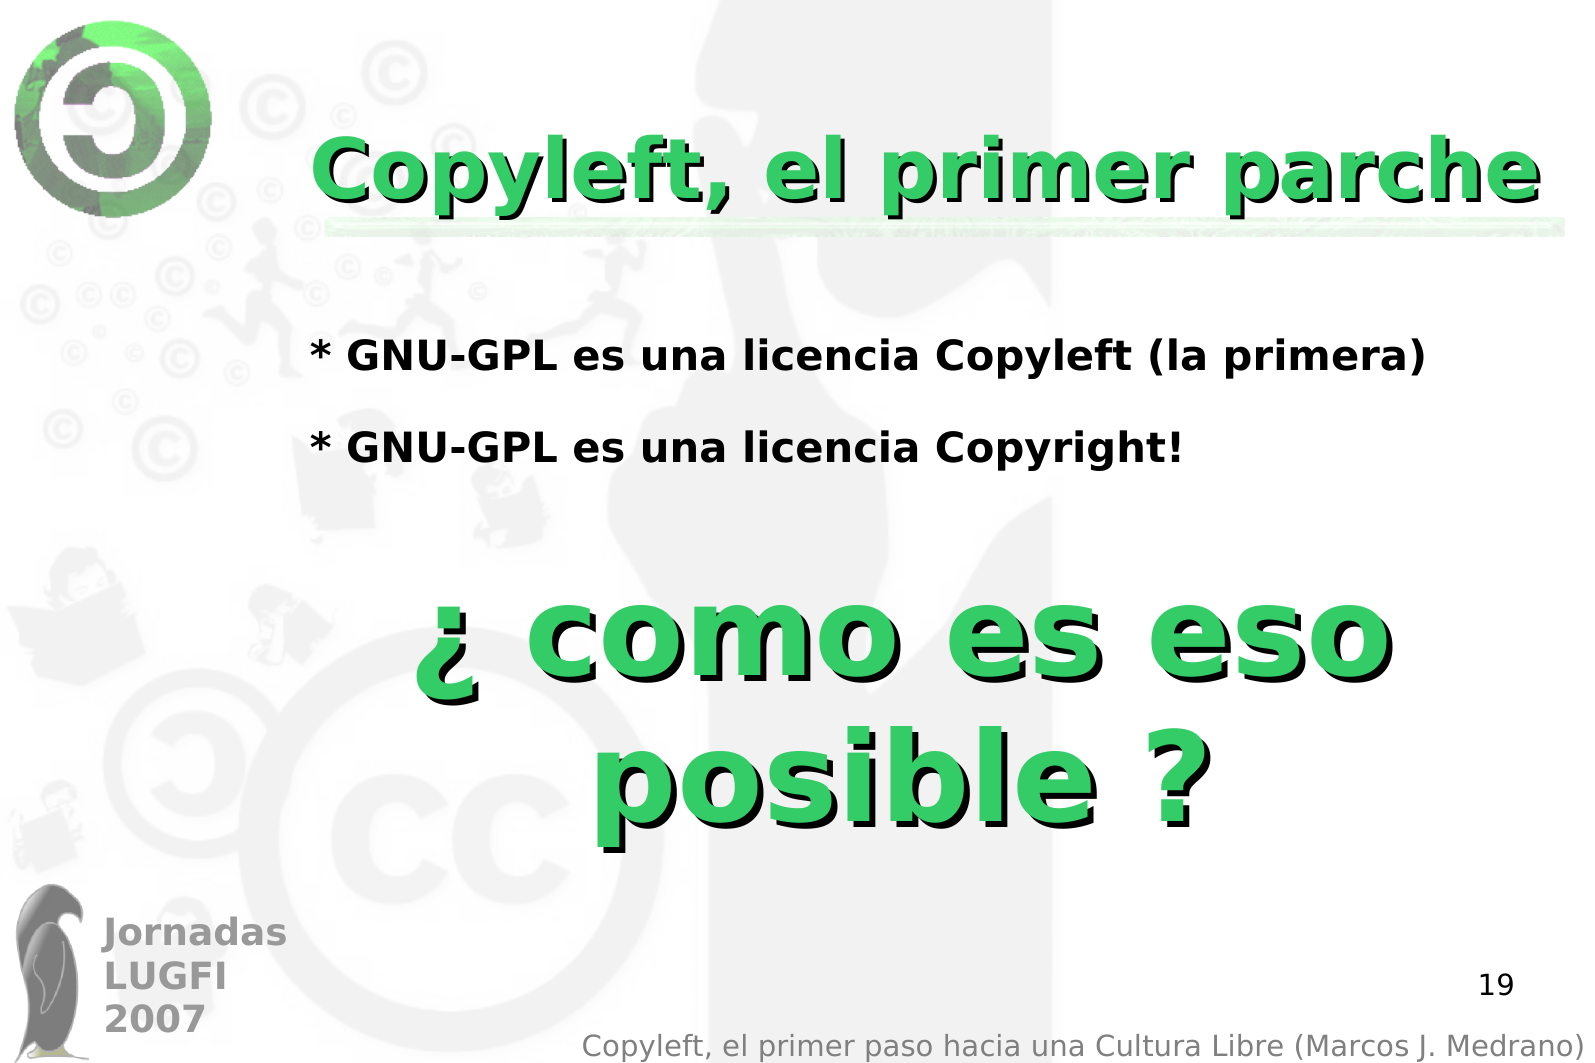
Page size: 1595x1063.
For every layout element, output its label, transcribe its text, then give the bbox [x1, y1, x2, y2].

text_box * GNU-GPL es una licencia Copyleft (la primera) * GNU-GPL es una licencia Copyright! ¿ como es eso posible ? [295, 324, 1506, 946]
text_box Copyleft, el primer parche [295, 114, 1589, 233]
